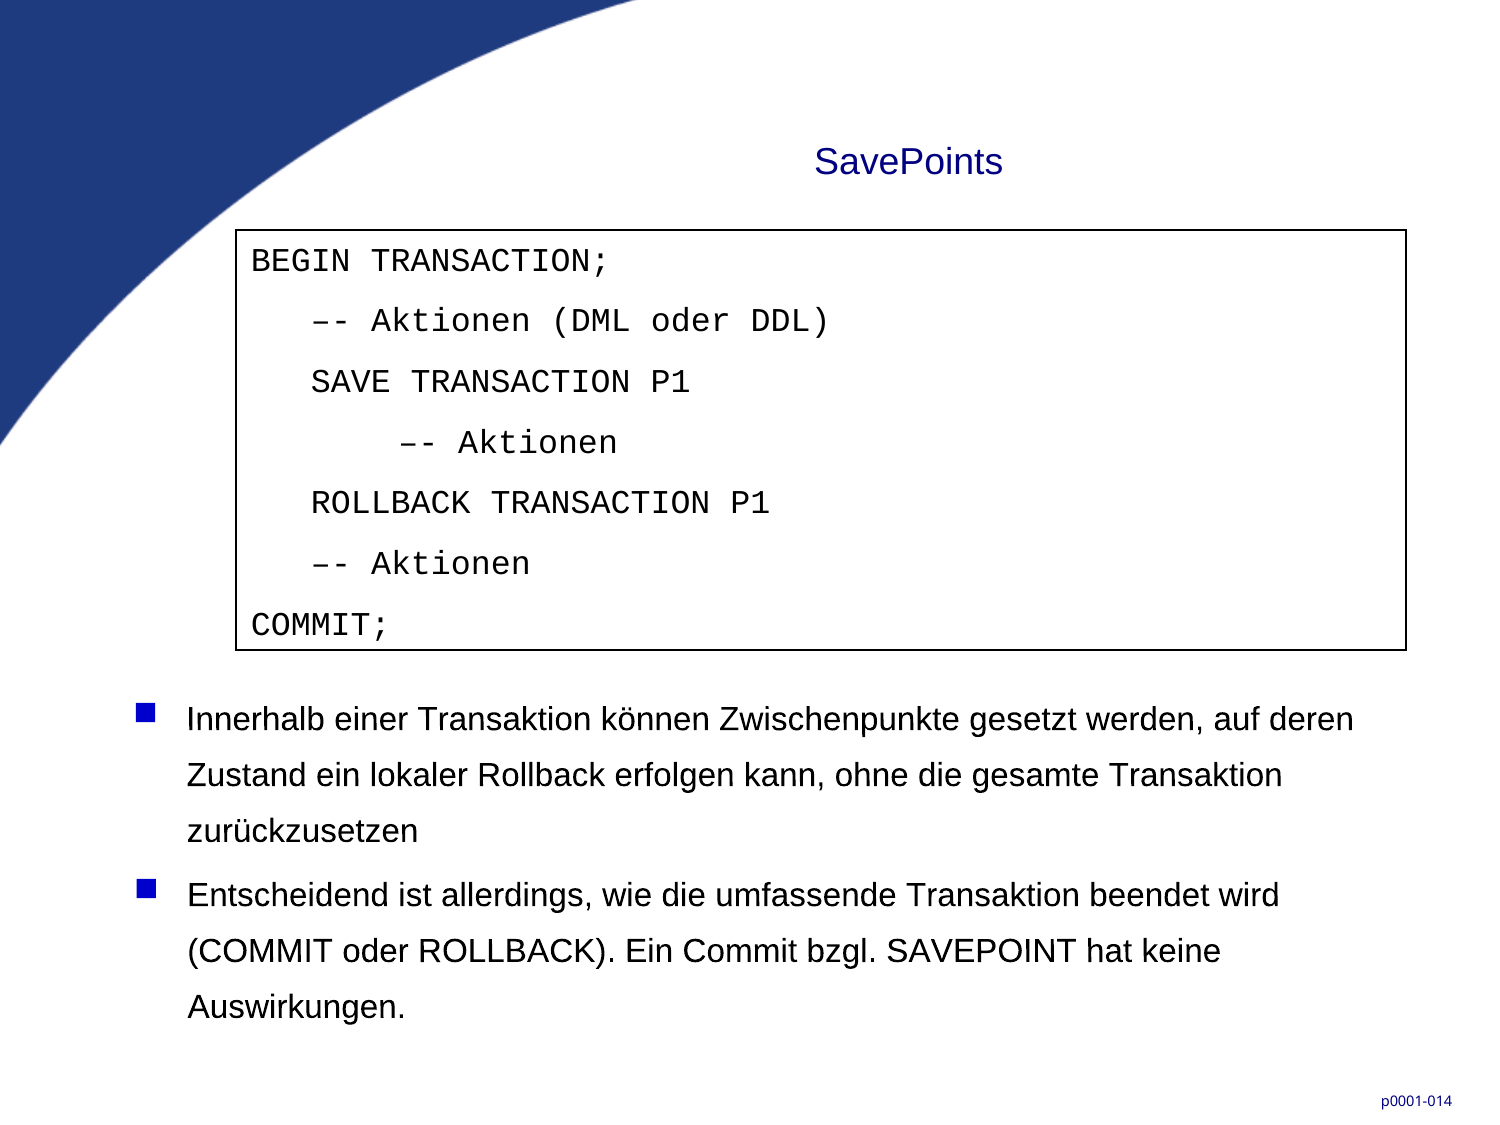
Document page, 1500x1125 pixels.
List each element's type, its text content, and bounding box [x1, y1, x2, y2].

picture [0, 0, 648, 462]
text_box Innerhalb einer Transaktion können Zwischenpunkte gesetzt werden, auf deren Zustand ein lokaler Rollback erfolgen kann, ohne die gesamte Transaktion zurückzusetzen Entscheidend ist allerdings, wie die umfassende Transaktion beendet wird (COMMIT oder ROLLBACK). Ein Commit bzgl. SAVEPOINT hat keine Auswirkungen. [118, 673, 1444, 1125]
title SavePoints [435, 129, 1382, 218]
text_box BEGIN TRANSACTION; –- Aktionen (DML oder DDL) SAVE TRANSACTION P1 –- Aktionen ROLLBACK TRANSACTION P1 –- Aktionen COMMIT; [236, 229, 1406, 650]
